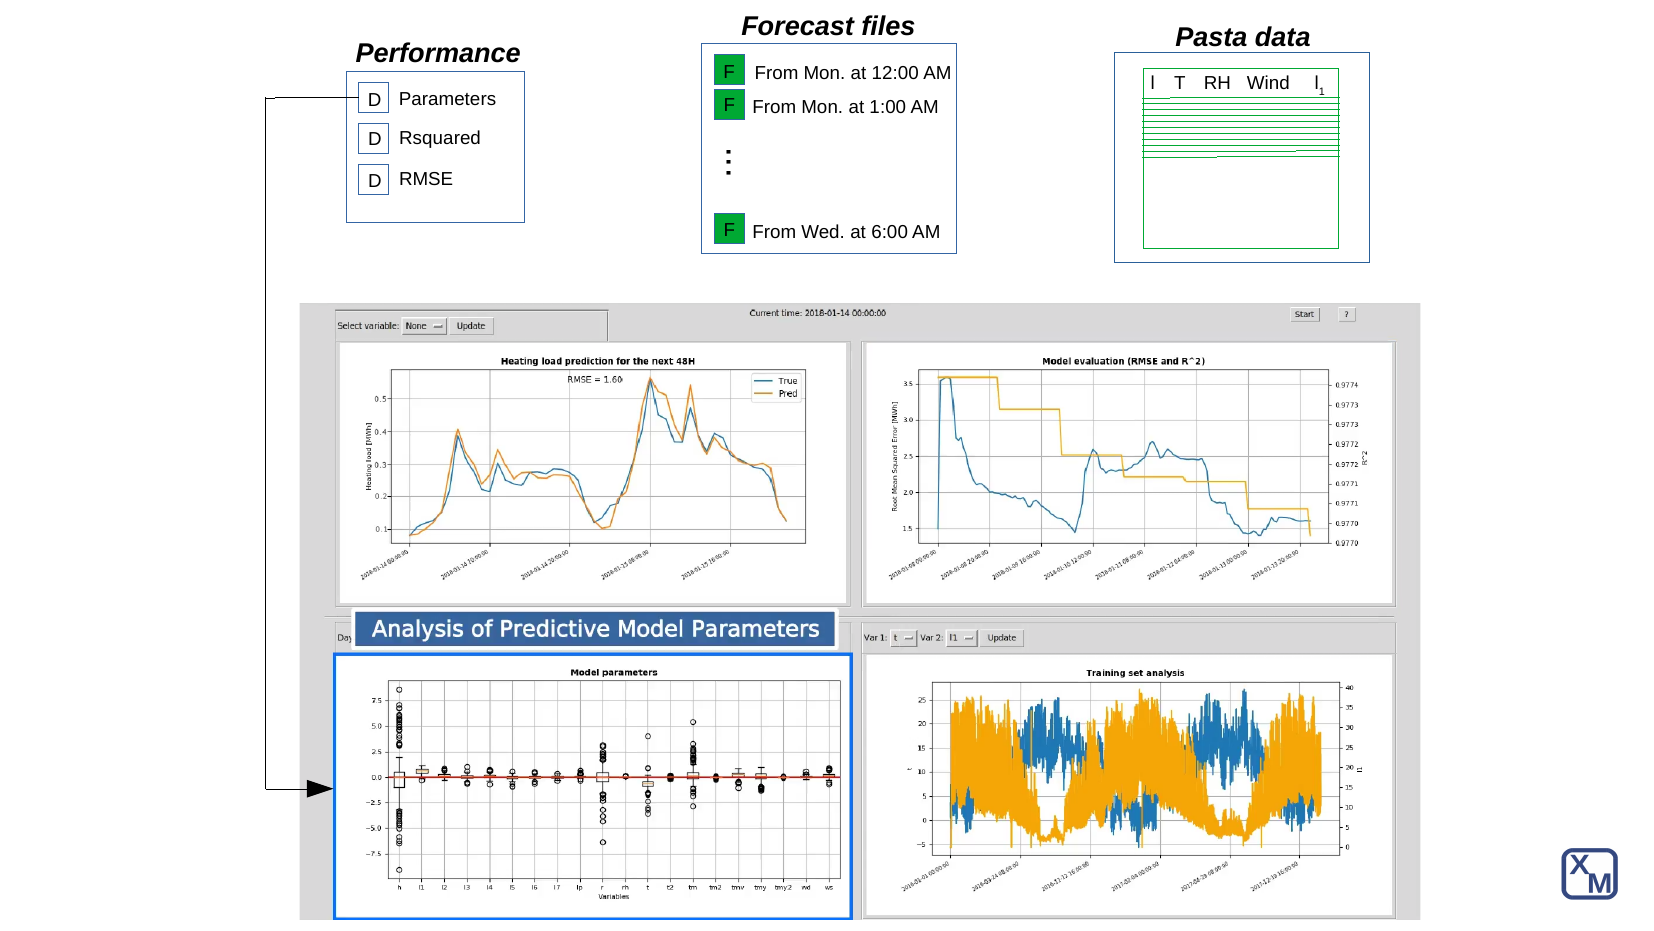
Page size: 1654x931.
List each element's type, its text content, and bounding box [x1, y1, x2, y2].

text_box RMSE [384, 161, 525, 197]
text_box From Mon. at 12:00 AM [739, 55, 1027, 91]
text_box Wind [1232, 65, 1299, 97]
text_box Wind [1232, 98, 1299, 102]
text_box ... [689, 131, 747, 193]
text_box D [353, 81, 397, 118]
text_box Forecast files [726, 3, 931, 49]
text_box Pasta data [1160, 15, 1374, 91]
text_box F [708, 53, 750, 87]
text_box l1 [1299, 98, 1340, 103]
text_box From Mon. at 1:00 AM [737, 88, 1025, 125]
text_box [701, 43, 957, 254]
text_box [346, 77, 525, 97]
text_box l1 [1299, 65, 1340, 97]
text_box From Wed. at 6:00 AM [737, 214, 1025, 250]
text_box [1114, 52, 1370, 263]
text_box D [353, 121, 397, 158]
text_box Rsquared [384, 119, 525, 156]
picture [299, 303, 1421, 920]
text_box D [353, 163, 397, 199]
text_box F [708, 87, 750, 124]
picture [1561, 848, 1618, 900]
text_box RH [1188, 65, 1232, 97]
text_box [346, 98, 525, 223]
text_box RH [1188, 98, 1232, 102]
text_box T [1170, 65, 1188, 97]
text_box F [708, 211, 750, 248]
text_box Performance [340, 31, 539, 77]
text_box l [1135, 65, 1170, 102]
text_box Parameters [397, 81, 525, 118]
